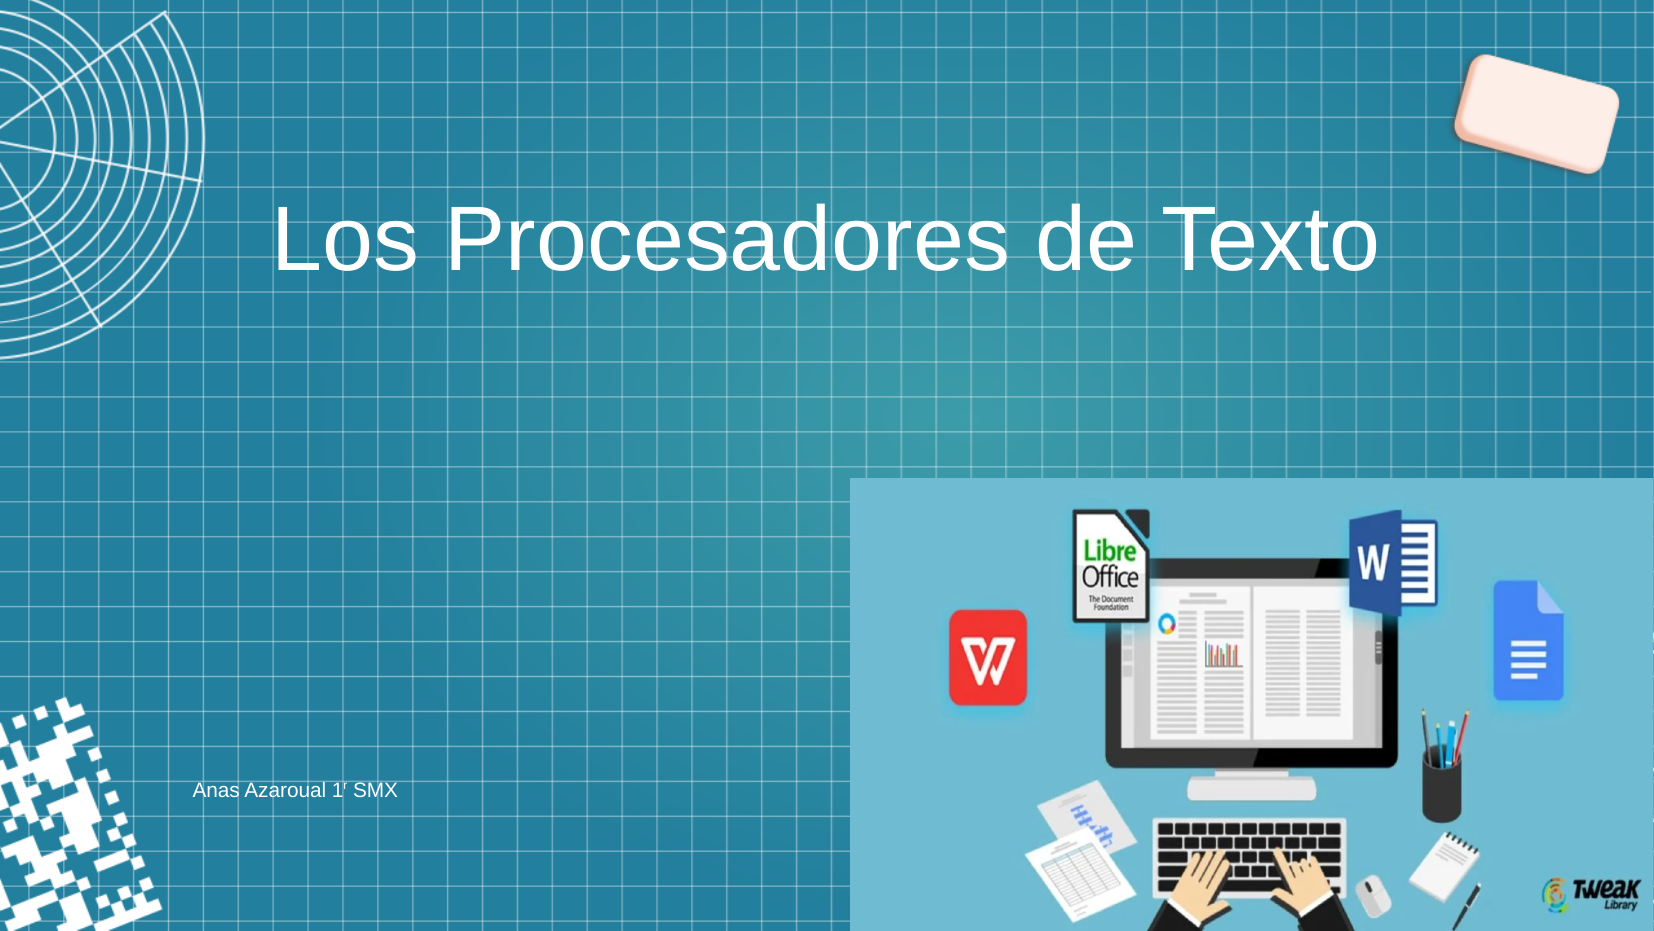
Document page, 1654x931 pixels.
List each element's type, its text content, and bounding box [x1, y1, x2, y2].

subtitle Anas Azaroual 1r SMX [0, 649, 591, 931]
picture [0, 0, 1654, 931]
title Los Procesadores de Texto [82, 132, 1571, 346]
